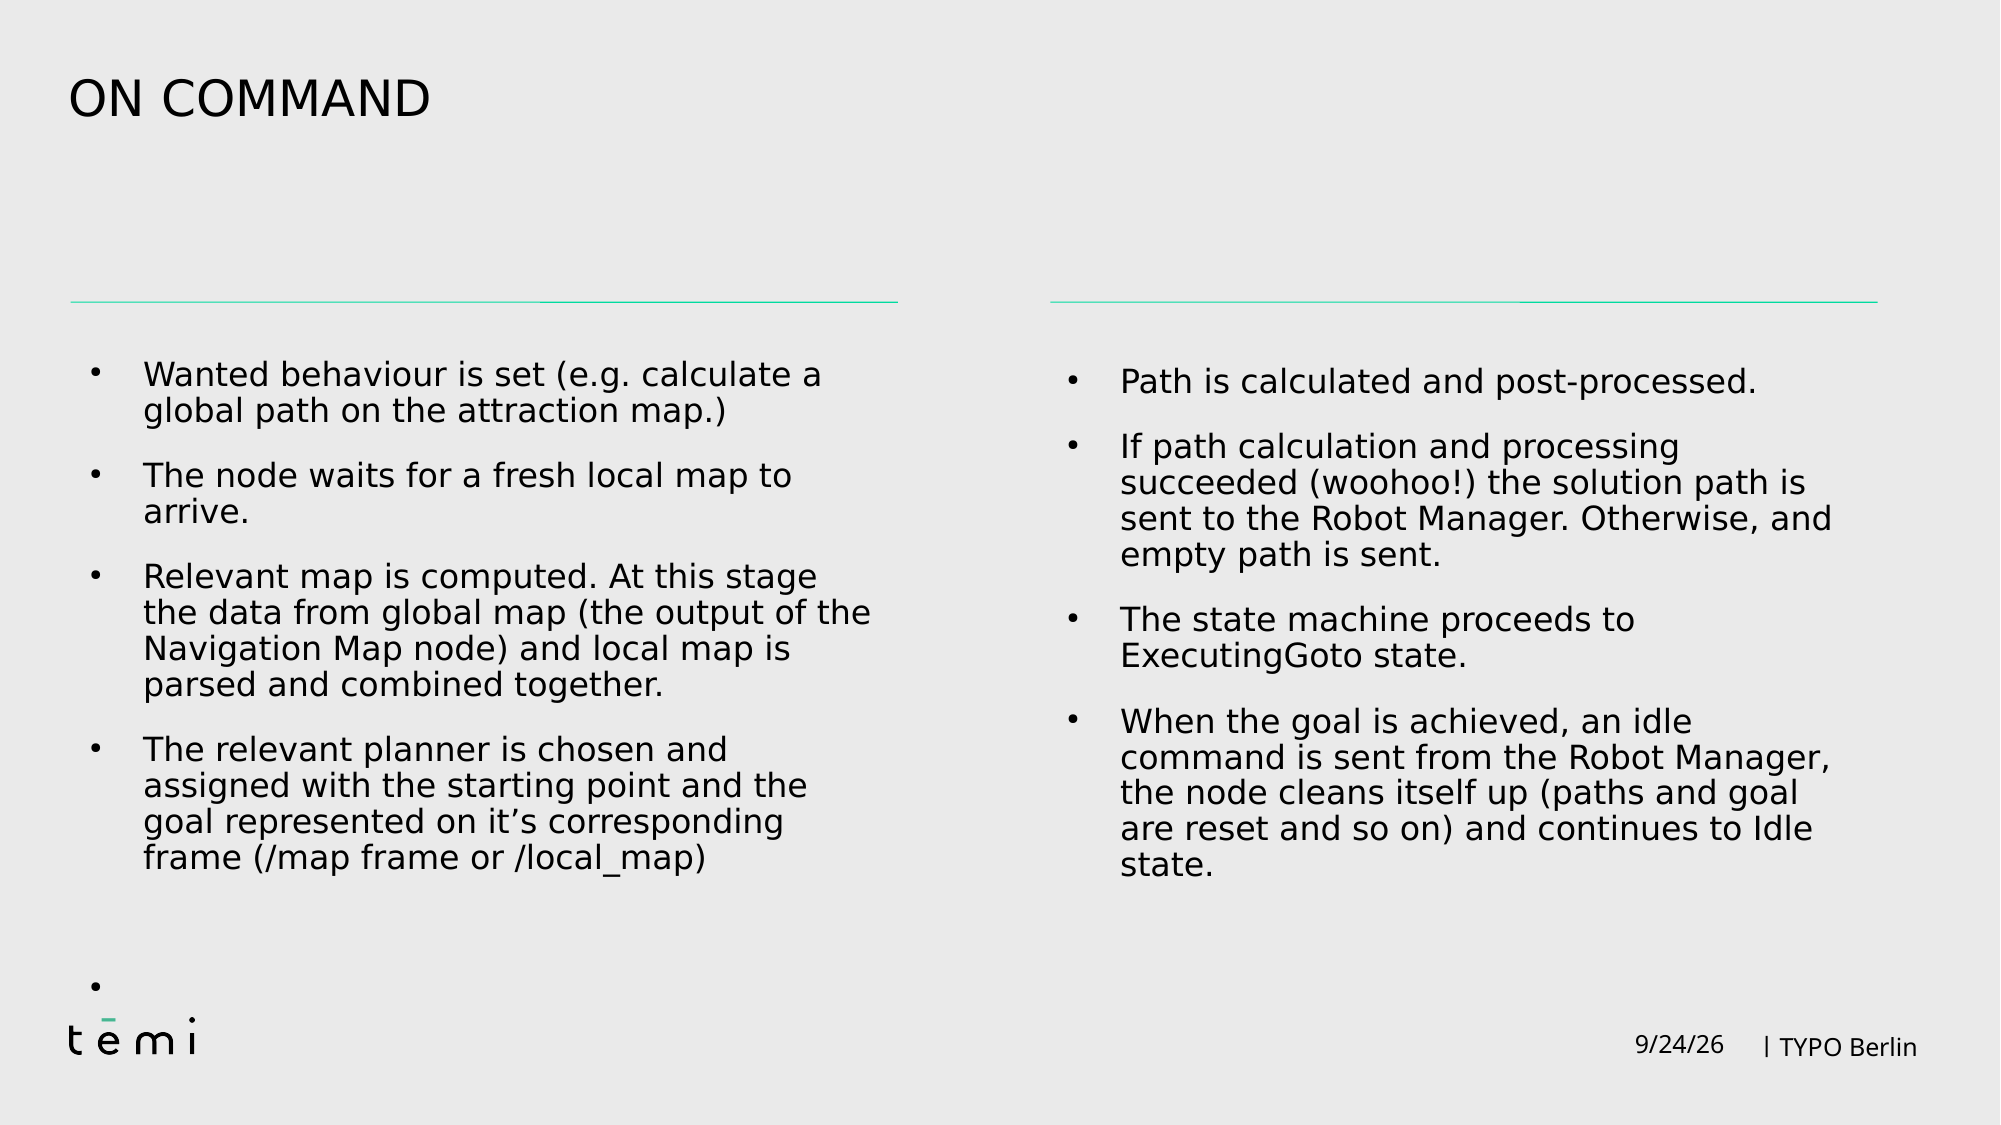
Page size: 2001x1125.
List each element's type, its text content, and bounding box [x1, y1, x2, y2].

list Path is calculated and post-processed. If path calculation and processing succeeded (woohoo!) the solution path is sent to the Robot Manager. Otherwise, and empty path is sent. The state machine proceeds to ExecutingGoto state. When the goal is achieved, an idle command is sent from the Robot Manager, the node cleans itself up (paths and goal are reset and so on) and continues to Idle state. [1034, 357, 1876, 405]
list [57, 431, 898, 945]
title On command [53, 51, 1159, 149]
text_box [300, 750, 330, 821]
list [1036, 431, 1878, 945]
list Wanted behaviour is set (e.g. calculate a global path on the attraction map.) The node waits for a fresh local map to arrive. Relevant map is computed. At this stage the data from global map (the output of the Navigation Map node) and local map is parsed and combined together. The relevant planner is chosen and assigned with the starting point and the goal represented on it’s corresponding frame (/map frame or /local_map) [57, 349, 898, 398]
slide_number 8/13/19 [1619, 1016, 1758, 1076]
picture [69, 1017, 195, 1055]
